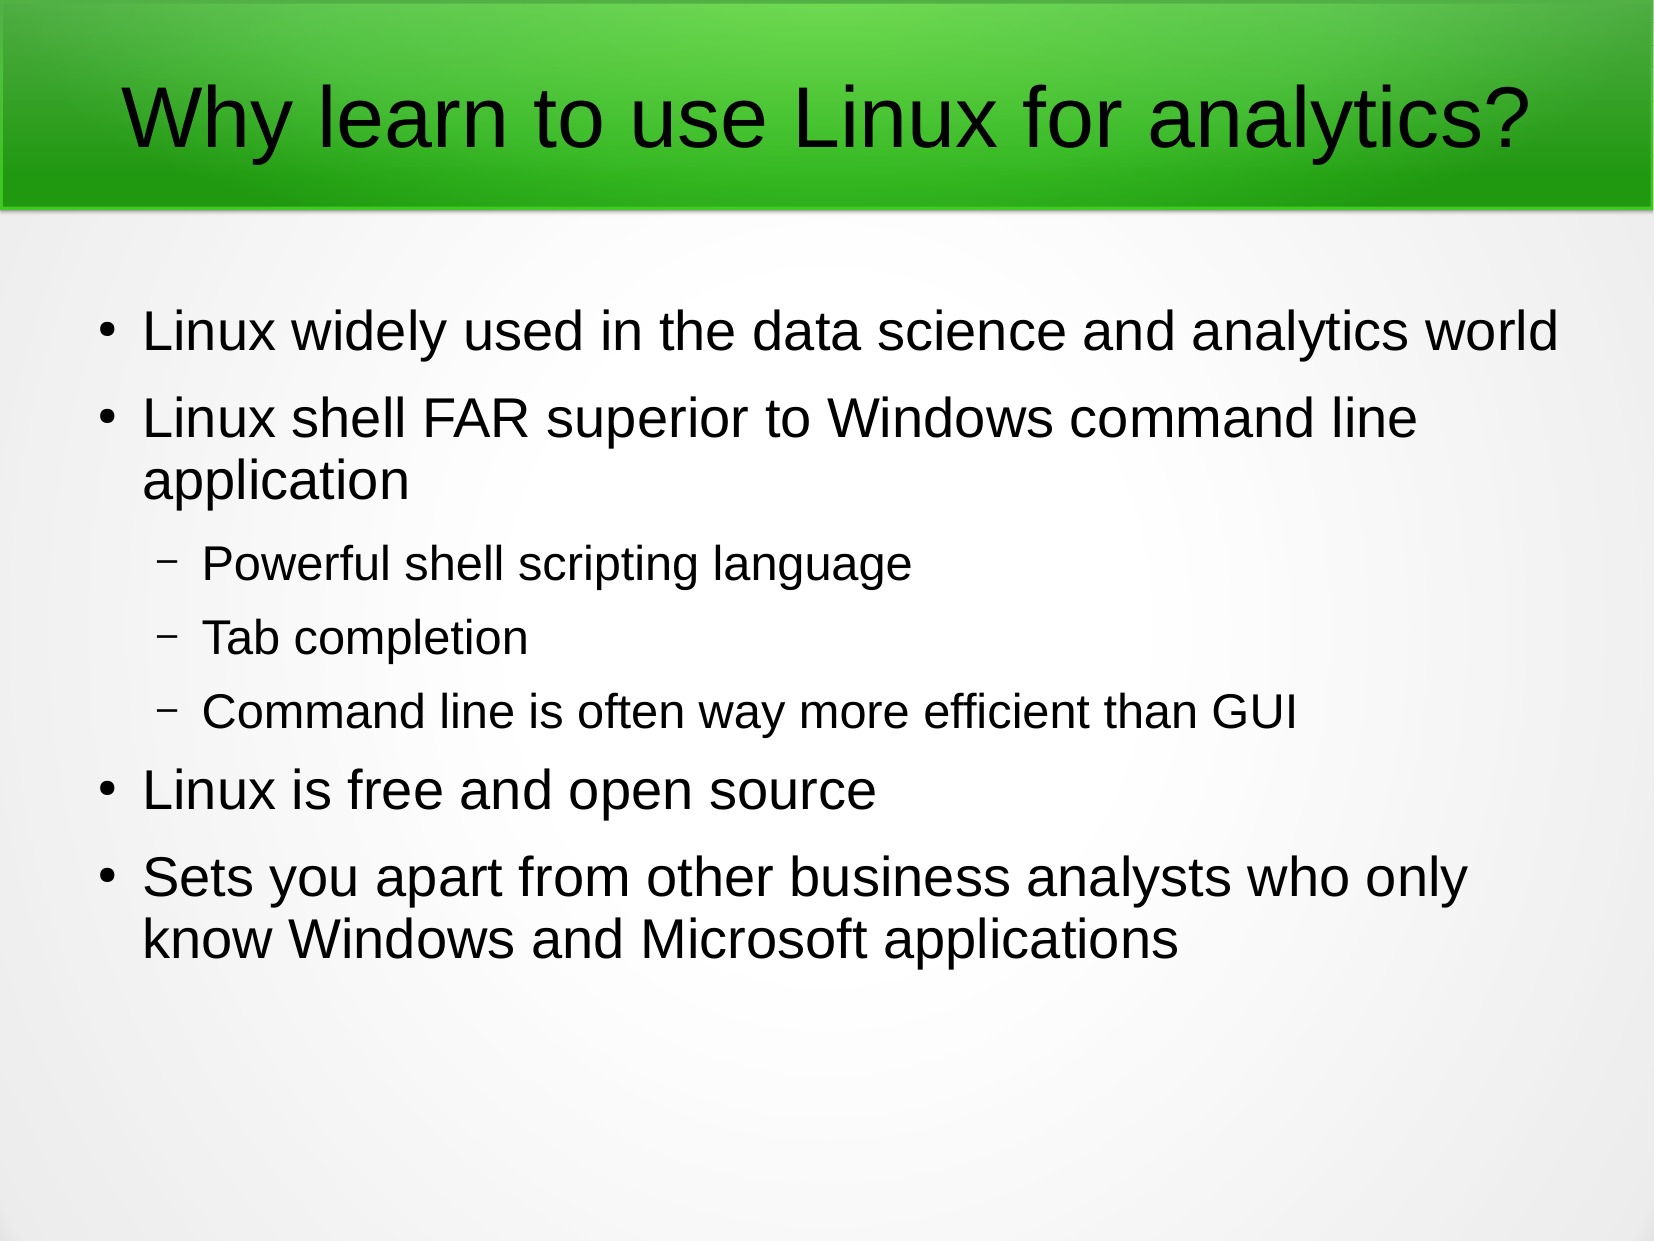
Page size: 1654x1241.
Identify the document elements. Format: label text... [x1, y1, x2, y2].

list Linux widely used in the data science and analytics world Linux shell FAR superior to Windows command line application Powerful shell scripting language Tab completion Command line is often way more efficient than GUI Linux is free and open source Sets you apart from other business analysts who only know Windows and Microsoft applications [82, 299, 1571, 1019]
title Why learn to use Linux for analytics? [82, 47, 1571, 189]
